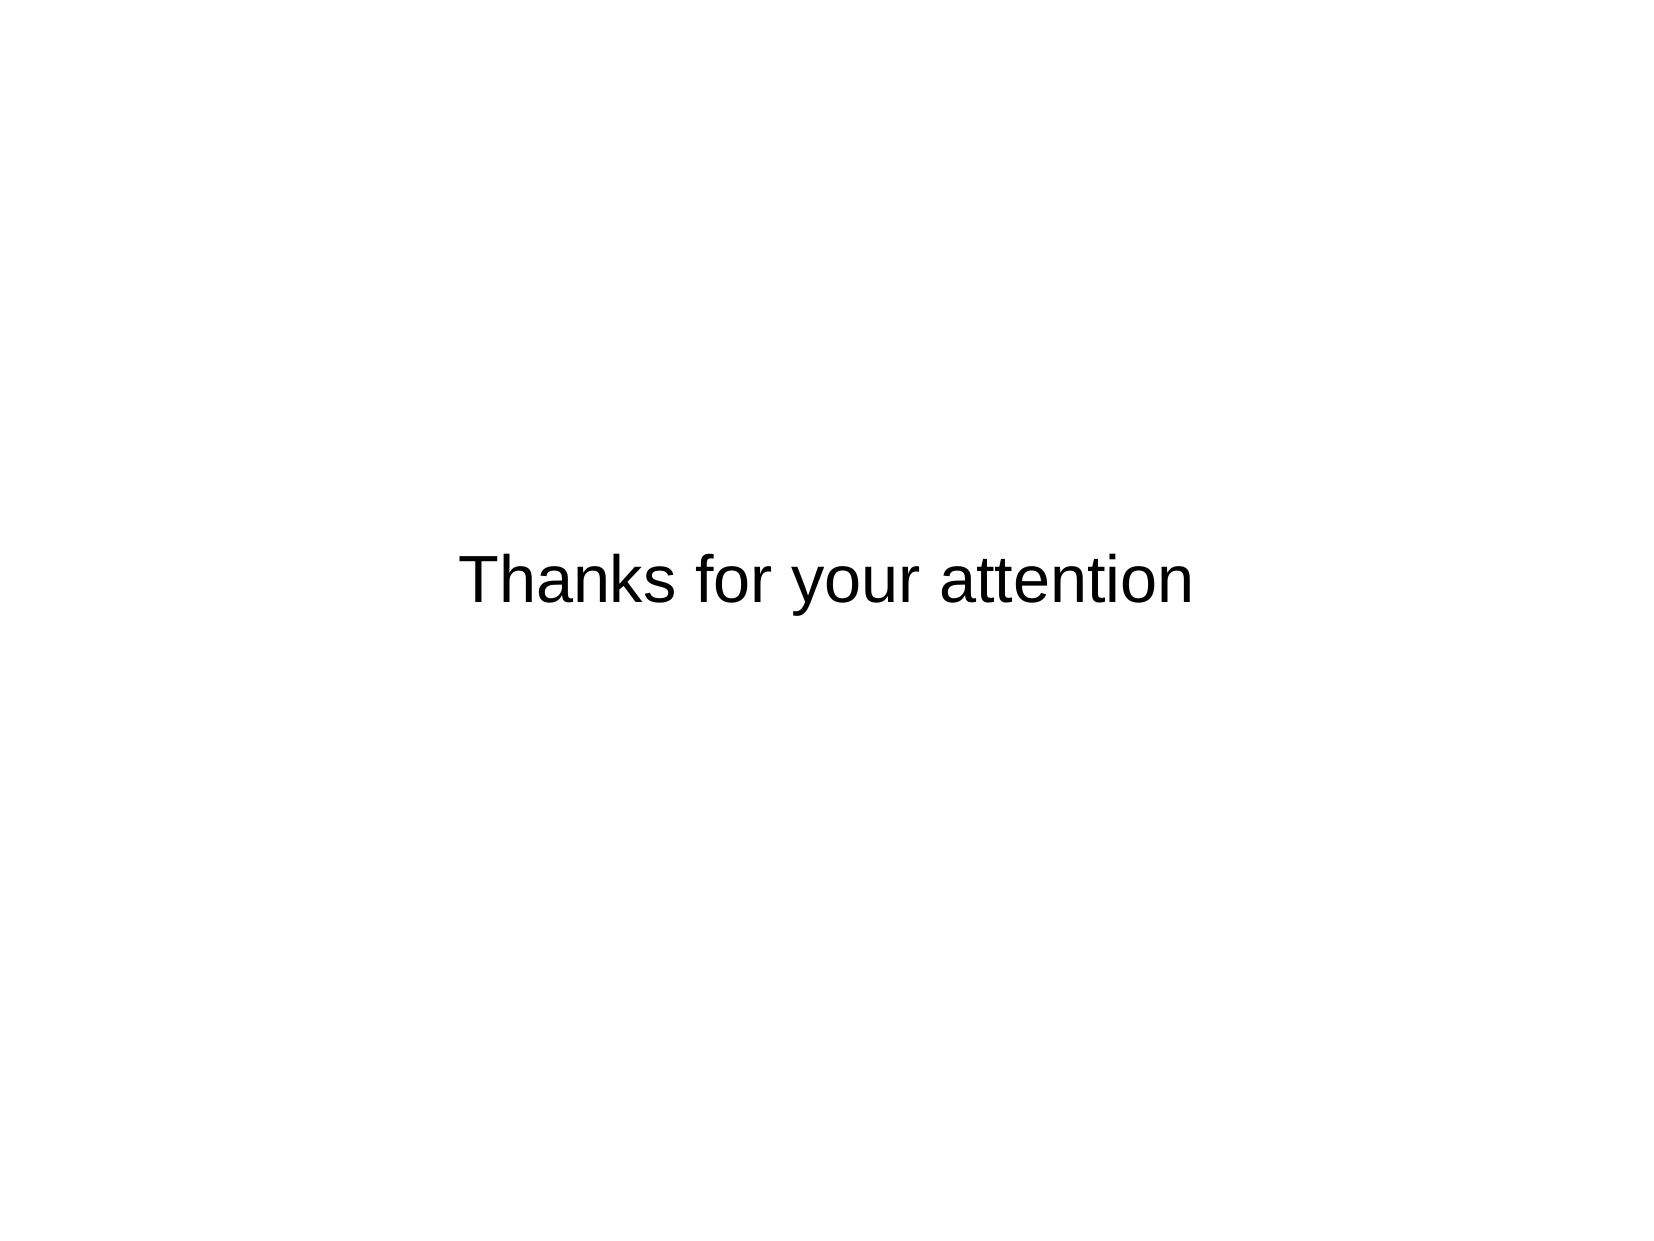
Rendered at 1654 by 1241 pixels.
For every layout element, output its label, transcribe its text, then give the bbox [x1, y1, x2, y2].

subtitle Thanks for your attention [82, 49, 1571, 1109]
